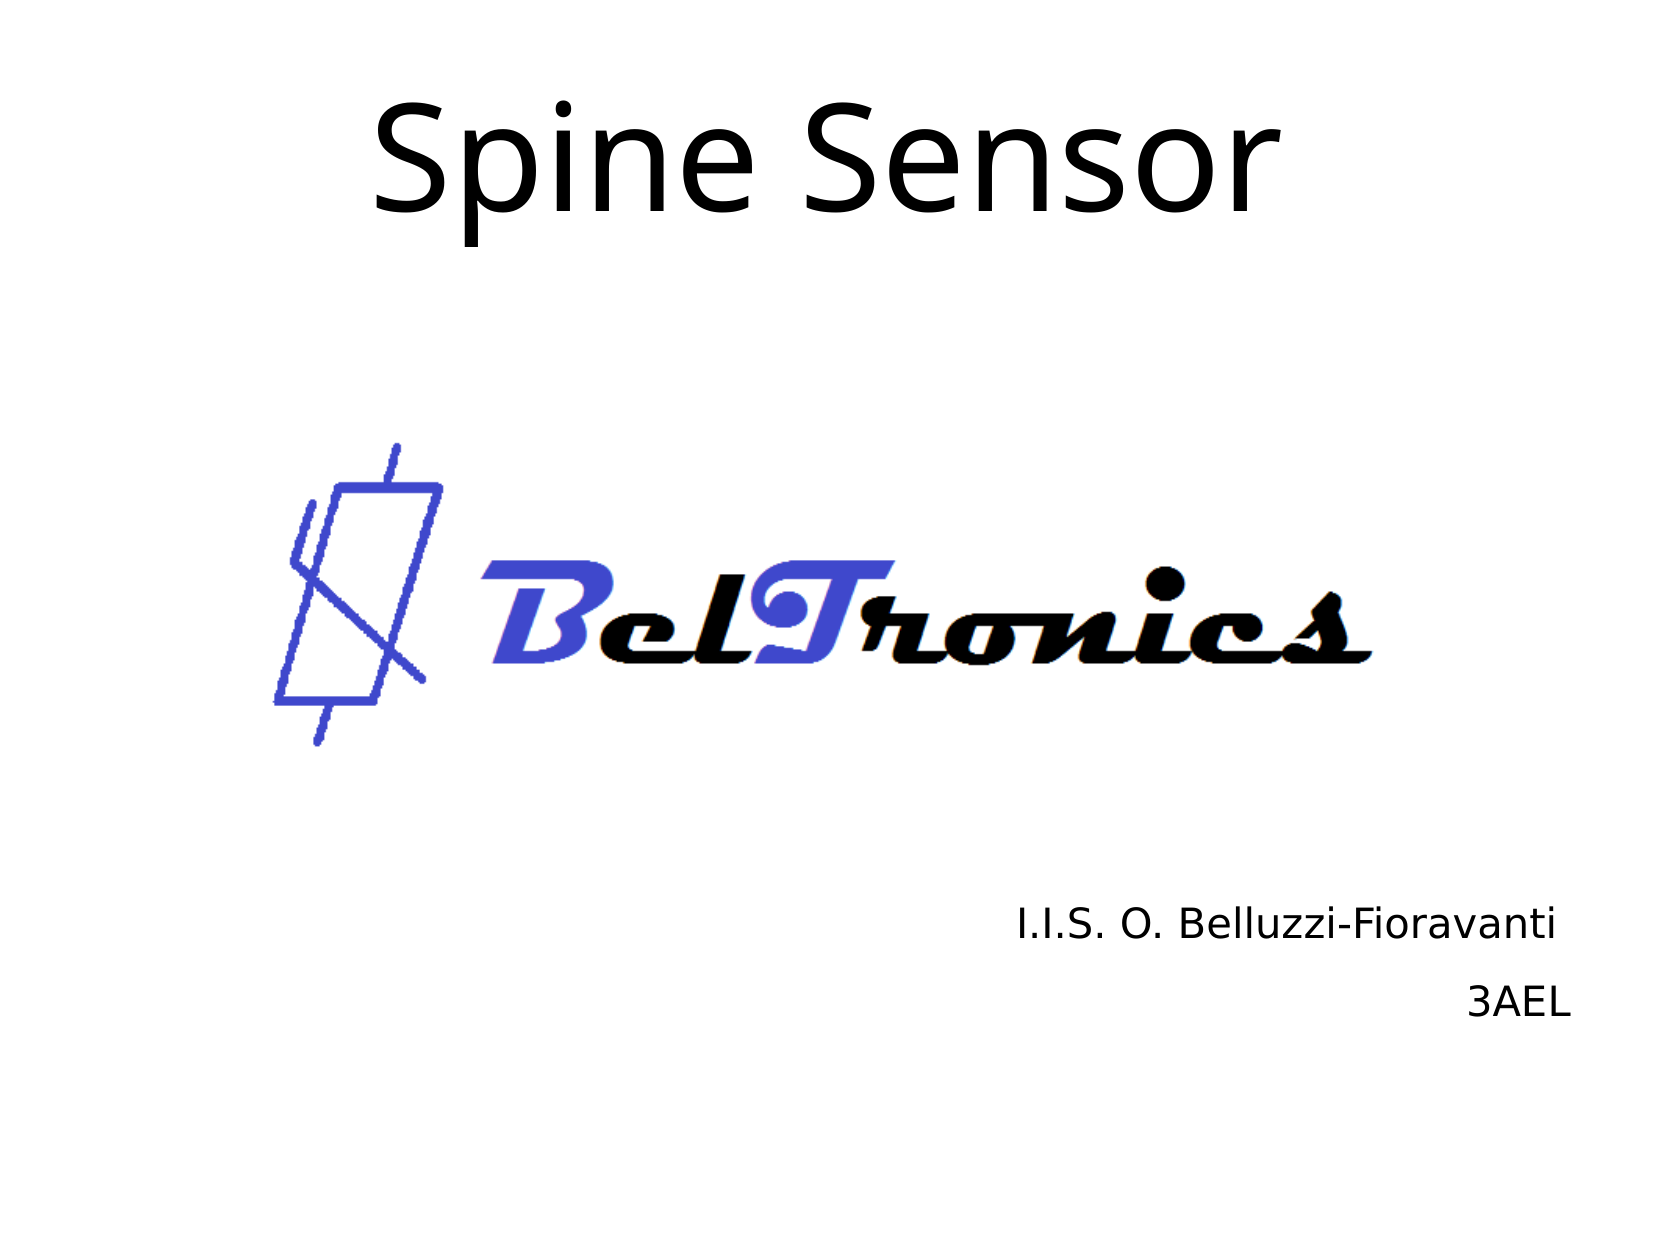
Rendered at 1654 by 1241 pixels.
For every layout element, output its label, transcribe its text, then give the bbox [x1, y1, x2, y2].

picture [223, 423, 1444, 817]
list I.I.S. O. Belluzzi-Fioravanti 3AEL [82, 665, 1571, 1009]
title Spine Sensor [82, 49, 1571, 257]
